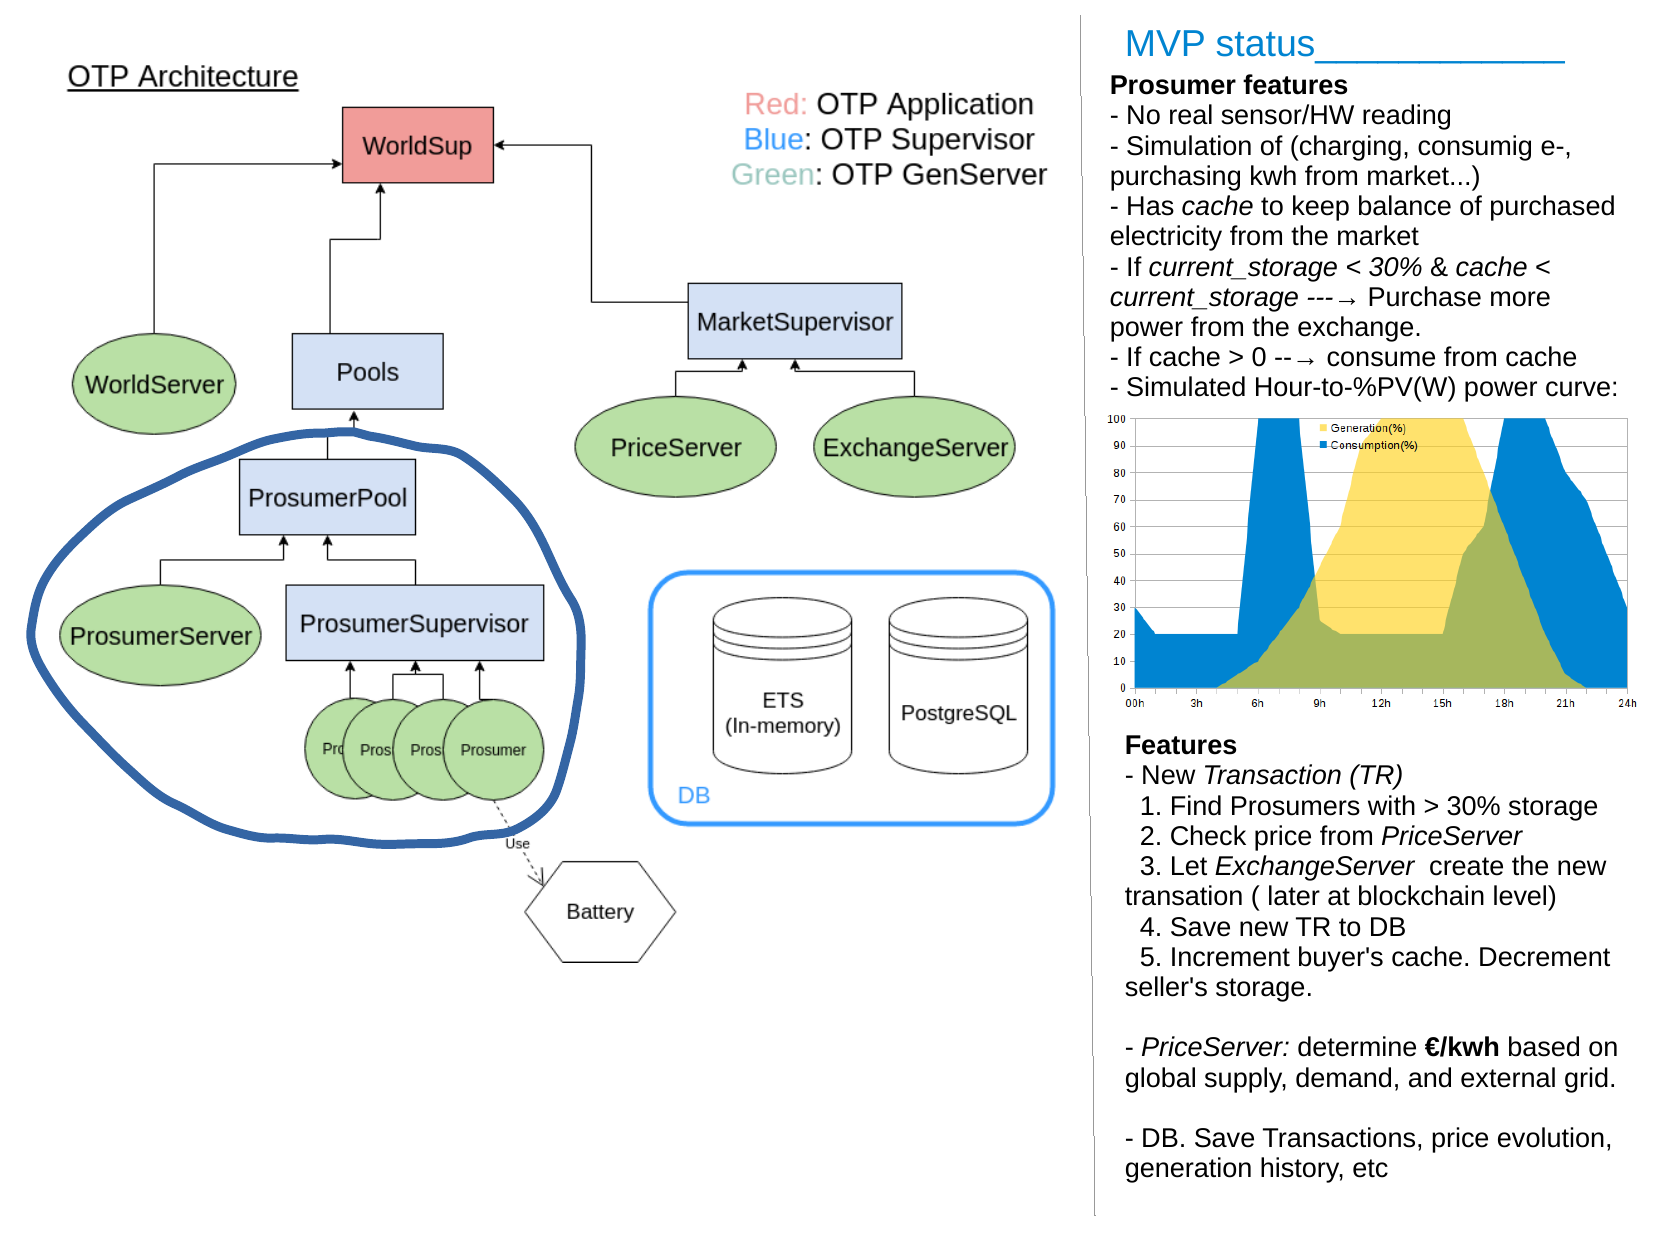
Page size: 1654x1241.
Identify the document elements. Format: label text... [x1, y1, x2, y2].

text_box Prosumer features - No real sensor/HW reading - Simulation of (charging, consumig e-, purchasing kwh from market...) - Has cache to keep balance of purchased electricity from the market - If current_storage < 30% & cache < current_storage ---→ Purchase more power from the exchange. - If cache > 0 --→ consume from cache - Simulated Hour-to-%PV(W) power curve: [1095, 62, 1636, 537]
text_box Features - New Transaction (TR) 1. Find Prosumers with > 30% storage 2. Check price from PriceServer 3. Let ExchangeServer create the new transation ( later at blockchain level) 4. Save new TR to DB 5. Increment buyer's cache. Decrement seller's storage. - PriceServer: determine €/kwh based on global supply, demand, and external grid. - DB. Save Transactions, price evolution, generation history, etc [1110, 722, 1654, 1234]
picture [38, 44, 1066, 963]
picture [1102, 405, 1654, 716]
text_box MVP status____________ [1110, 15, 1580, 62]
picture [38, 437, 576, 839]
